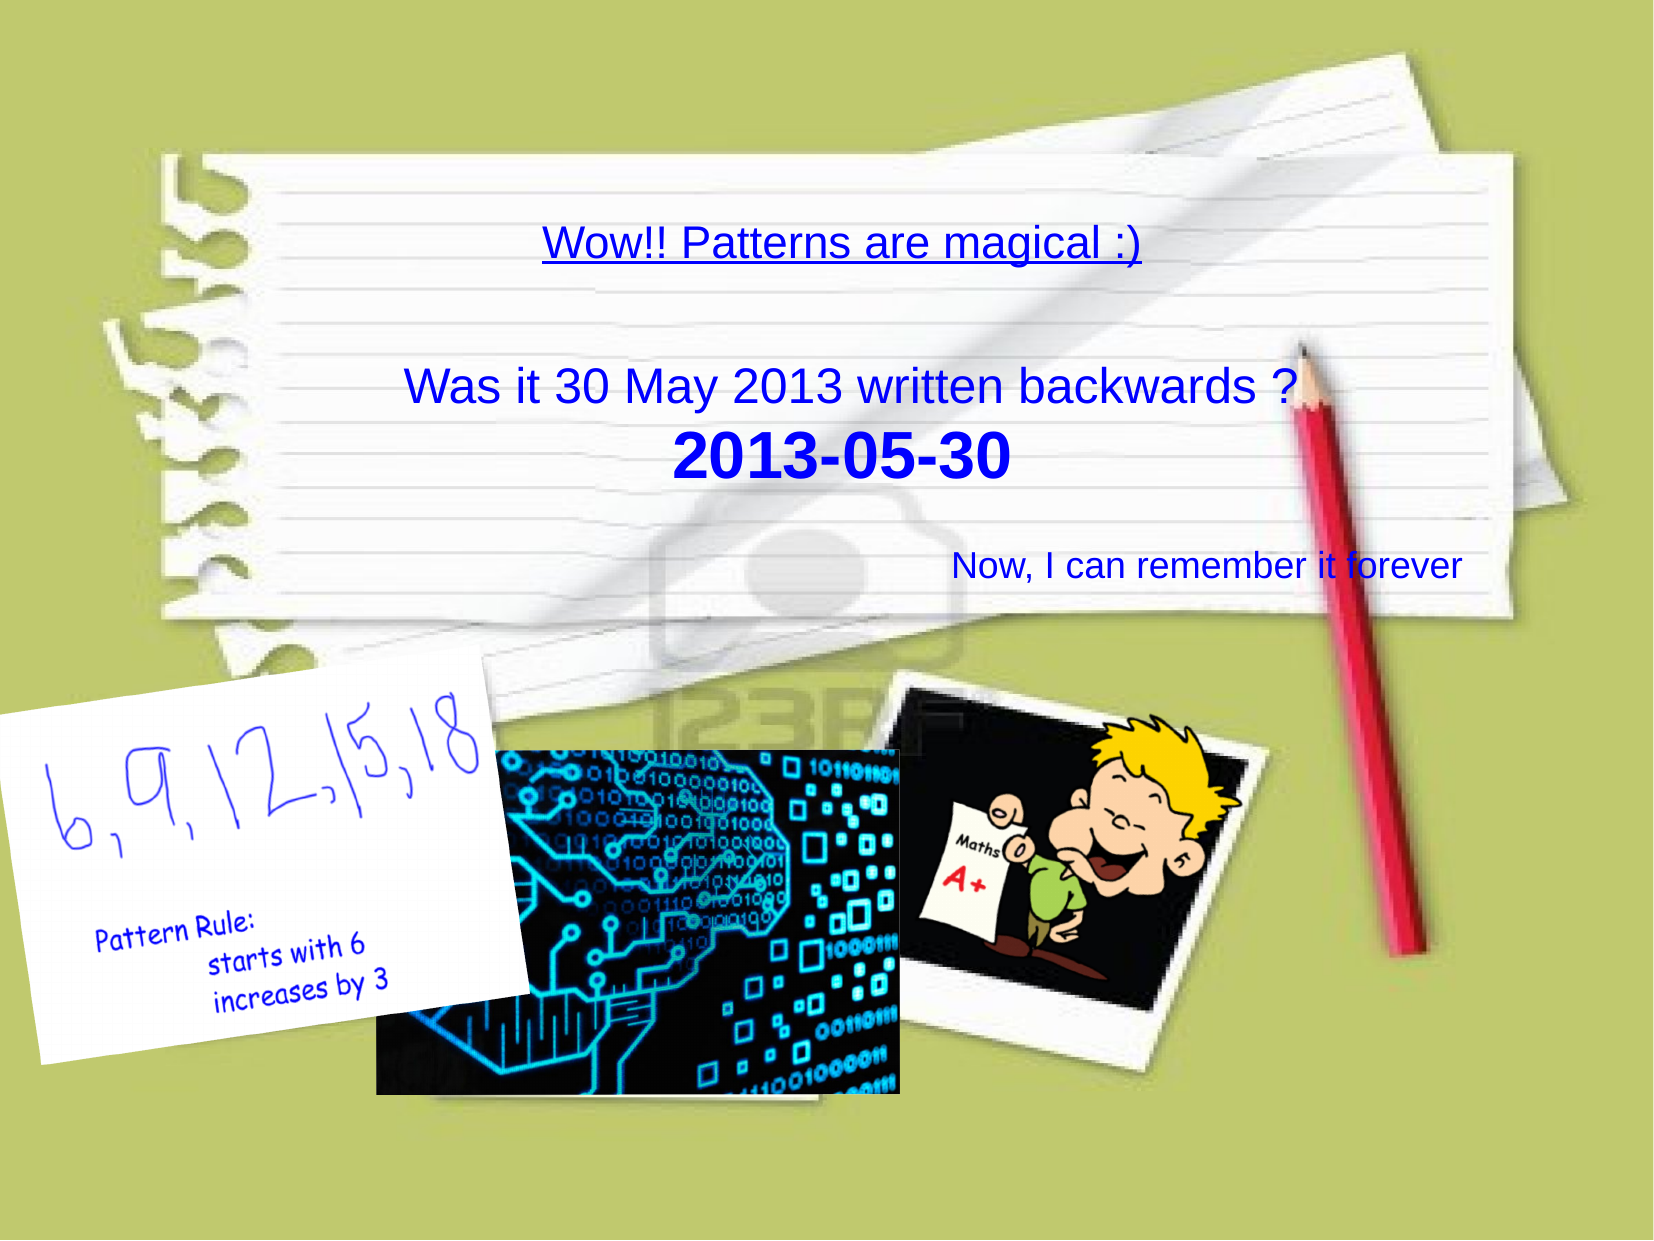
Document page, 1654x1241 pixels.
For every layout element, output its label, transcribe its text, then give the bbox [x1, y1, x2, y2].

text_box Now, I can remember it forever [936, 537, 1479, 654]
text_box Wow!! Patterns are magical :) Was it 30 May 2013 written backwards ? 2013-05-30 [370, 210, 1315, 501]
picture [0, 0, 1654, 1240]
